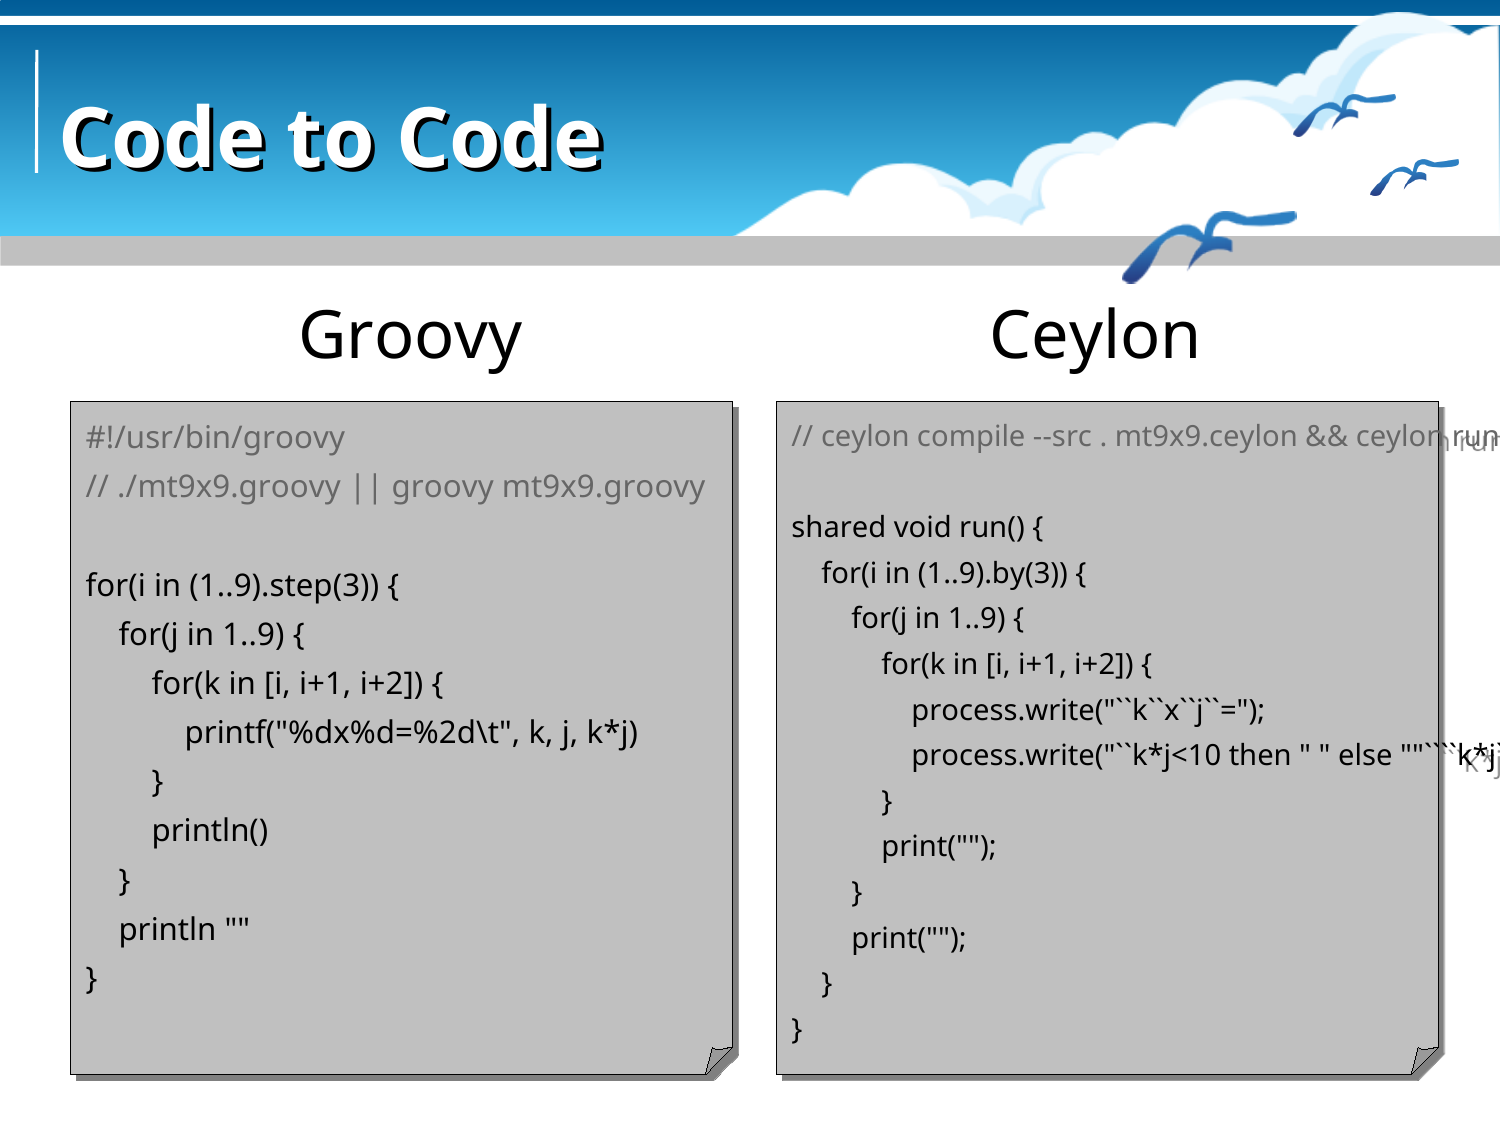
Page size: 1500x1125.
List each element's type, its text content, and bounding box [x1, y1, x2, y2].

title Code to Code [59, 86, 1465, 186]
picture [730, 12, 1500, 284]
text_box Groovy [283, 283, 585, 388]
text_box // ceylon compile --src . mt9x9.ceylon && ceylon run default shared void run() { for(i in (1..9).by(3)) { for(j in 1..9) { for(k in [i, i+1, i+2]) { process.write("``k``x``j``="); process.write("``k*j<10 then " " else ""````k*j``\t"); } print(""); } print(""); } } [776, 401, 1439, 1075]
text_box Ceylon [974, 283, 1282, 388]
text_box #!/usr/bin/groovy // ./mt9x9.groovy || groovy mt9x9.groovy for(i in (1..9).step(3)) { for(j in 1..9) { for(k in [i, i+1, i+2]) { printf("%dx%d=%2d\t", k, j, k*j) } println() } println "" } [70, 401, 733, 1075]
